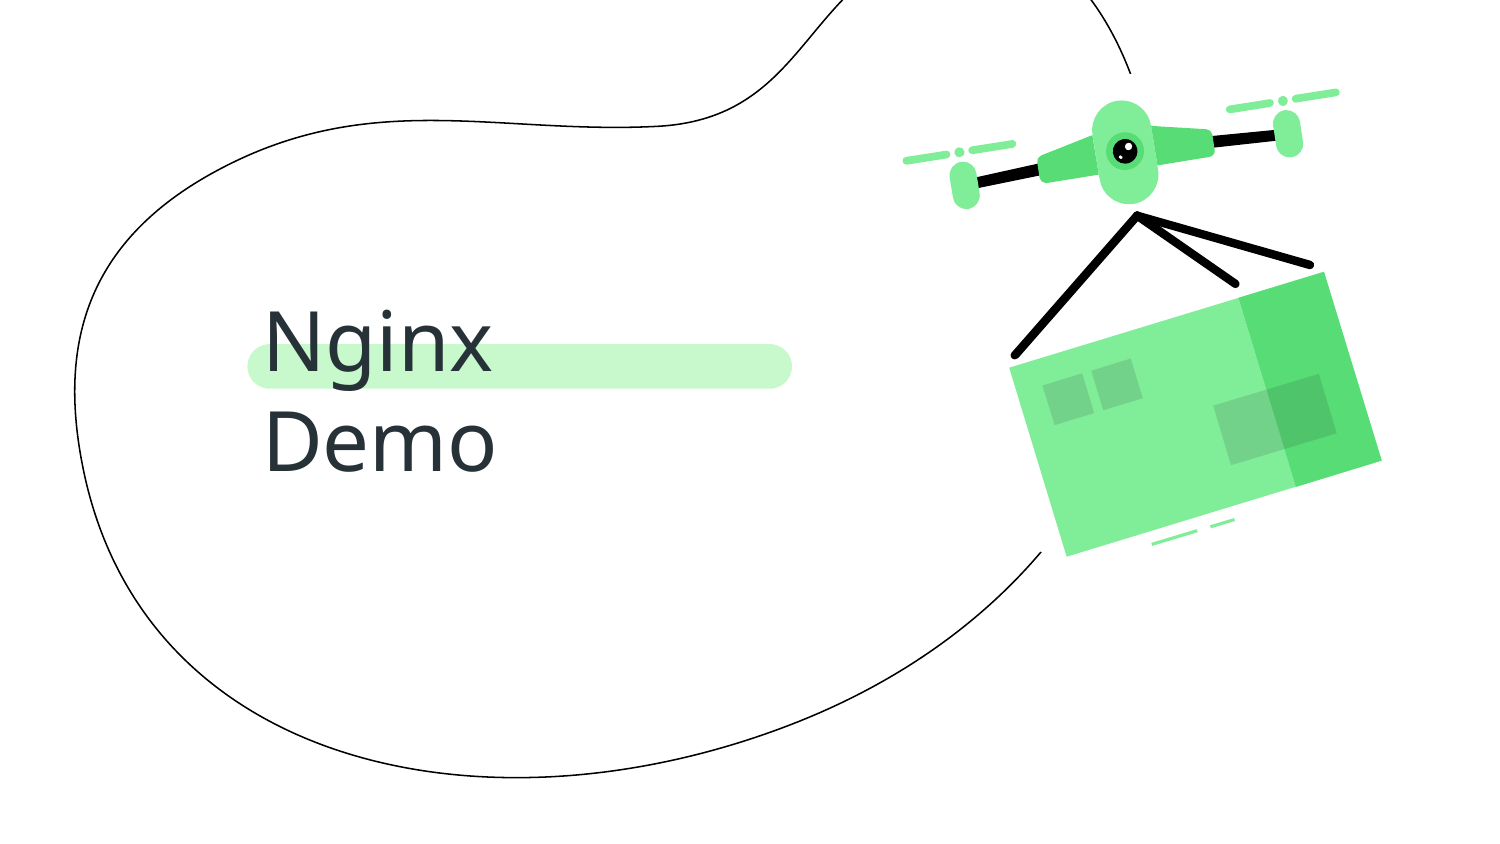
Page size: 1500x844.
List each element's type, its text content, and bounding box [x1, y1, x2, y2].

text_box [954, 147, 965, 158]
text_box Nginx Demo [247, 273, 882, 393]
text_box [912, 71, 1429, 587]
text_box [902, 150, 951, 165]
